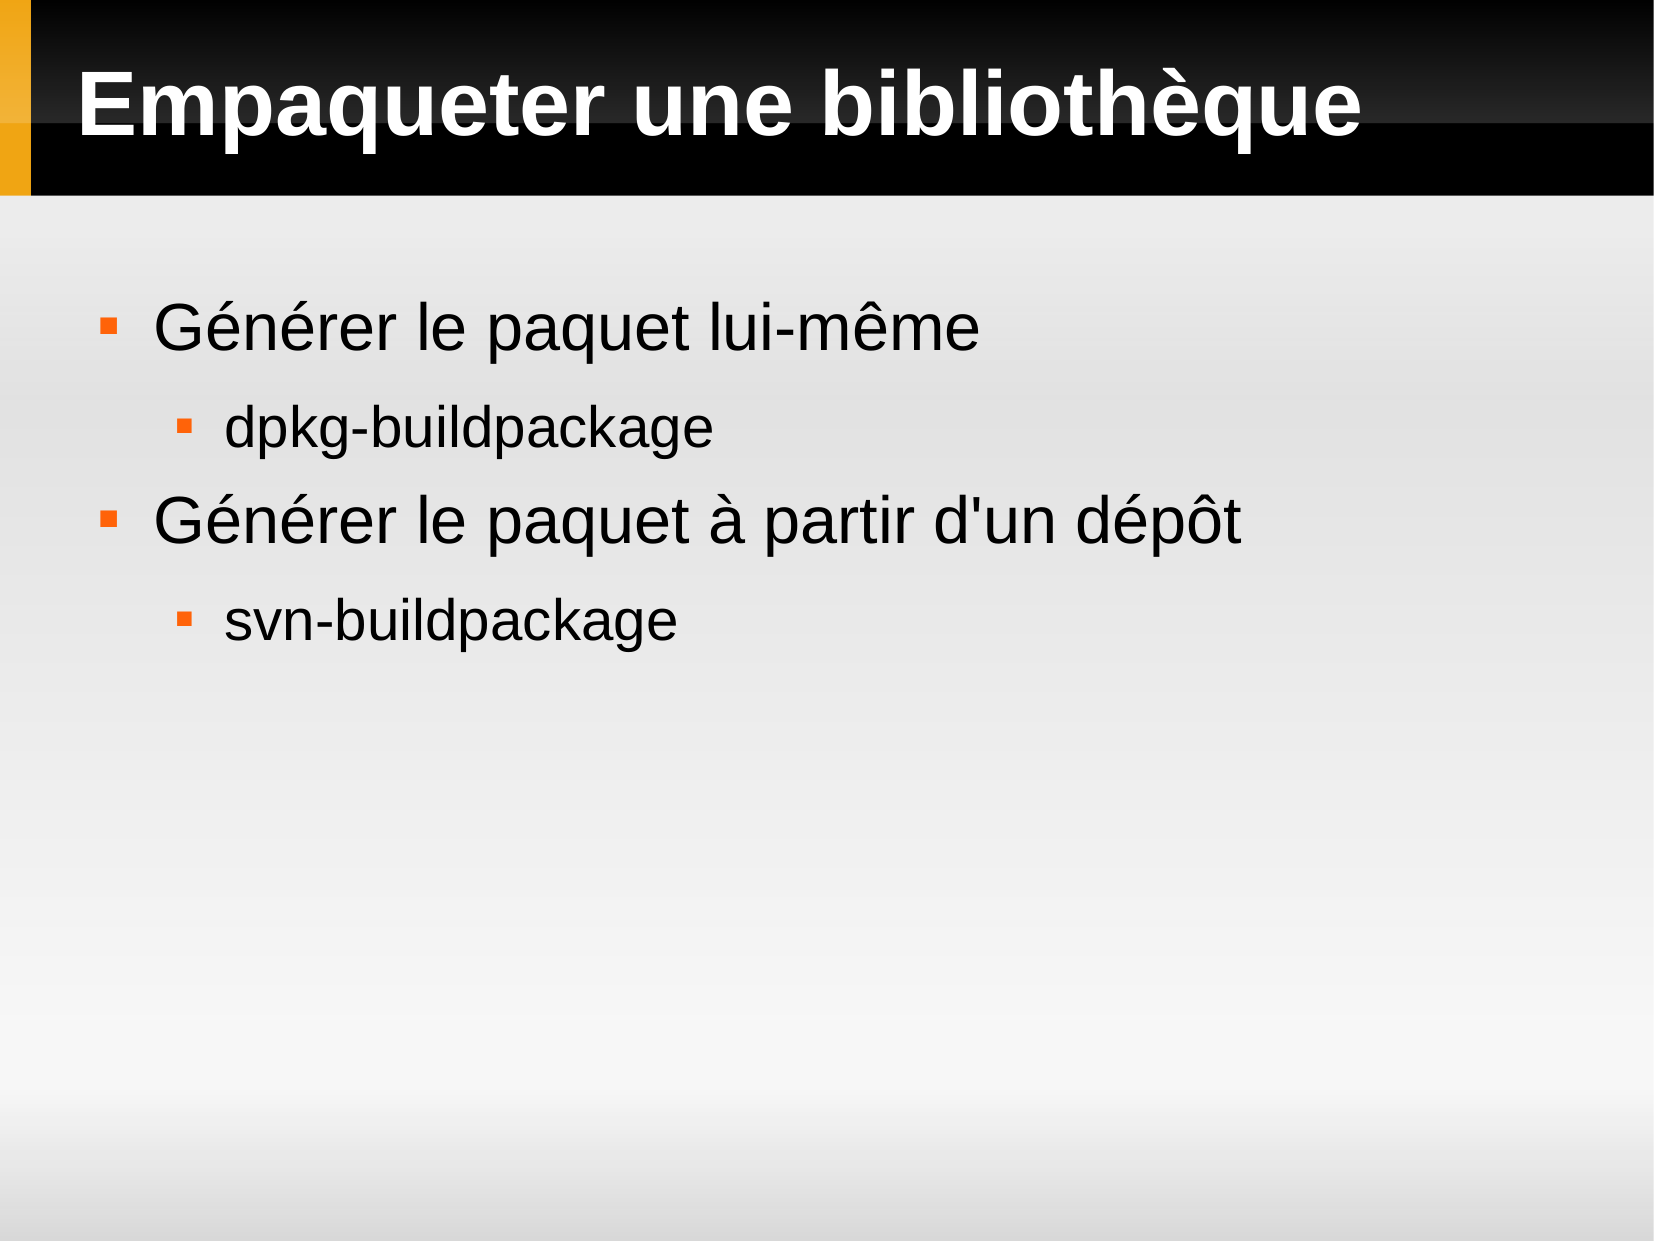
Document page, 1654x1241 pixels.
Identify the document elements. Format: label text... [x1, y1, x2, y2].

title Empaqueter une bibliothèque [76, 0, 1565, 208]
list Générer le paquet lui-même dpkg-buildpackage Générer le paquet à partir d'un dépôt svn-buildpackage [82, 290, 1571, 1109]
picture [0, 0, 1654, 1241]
